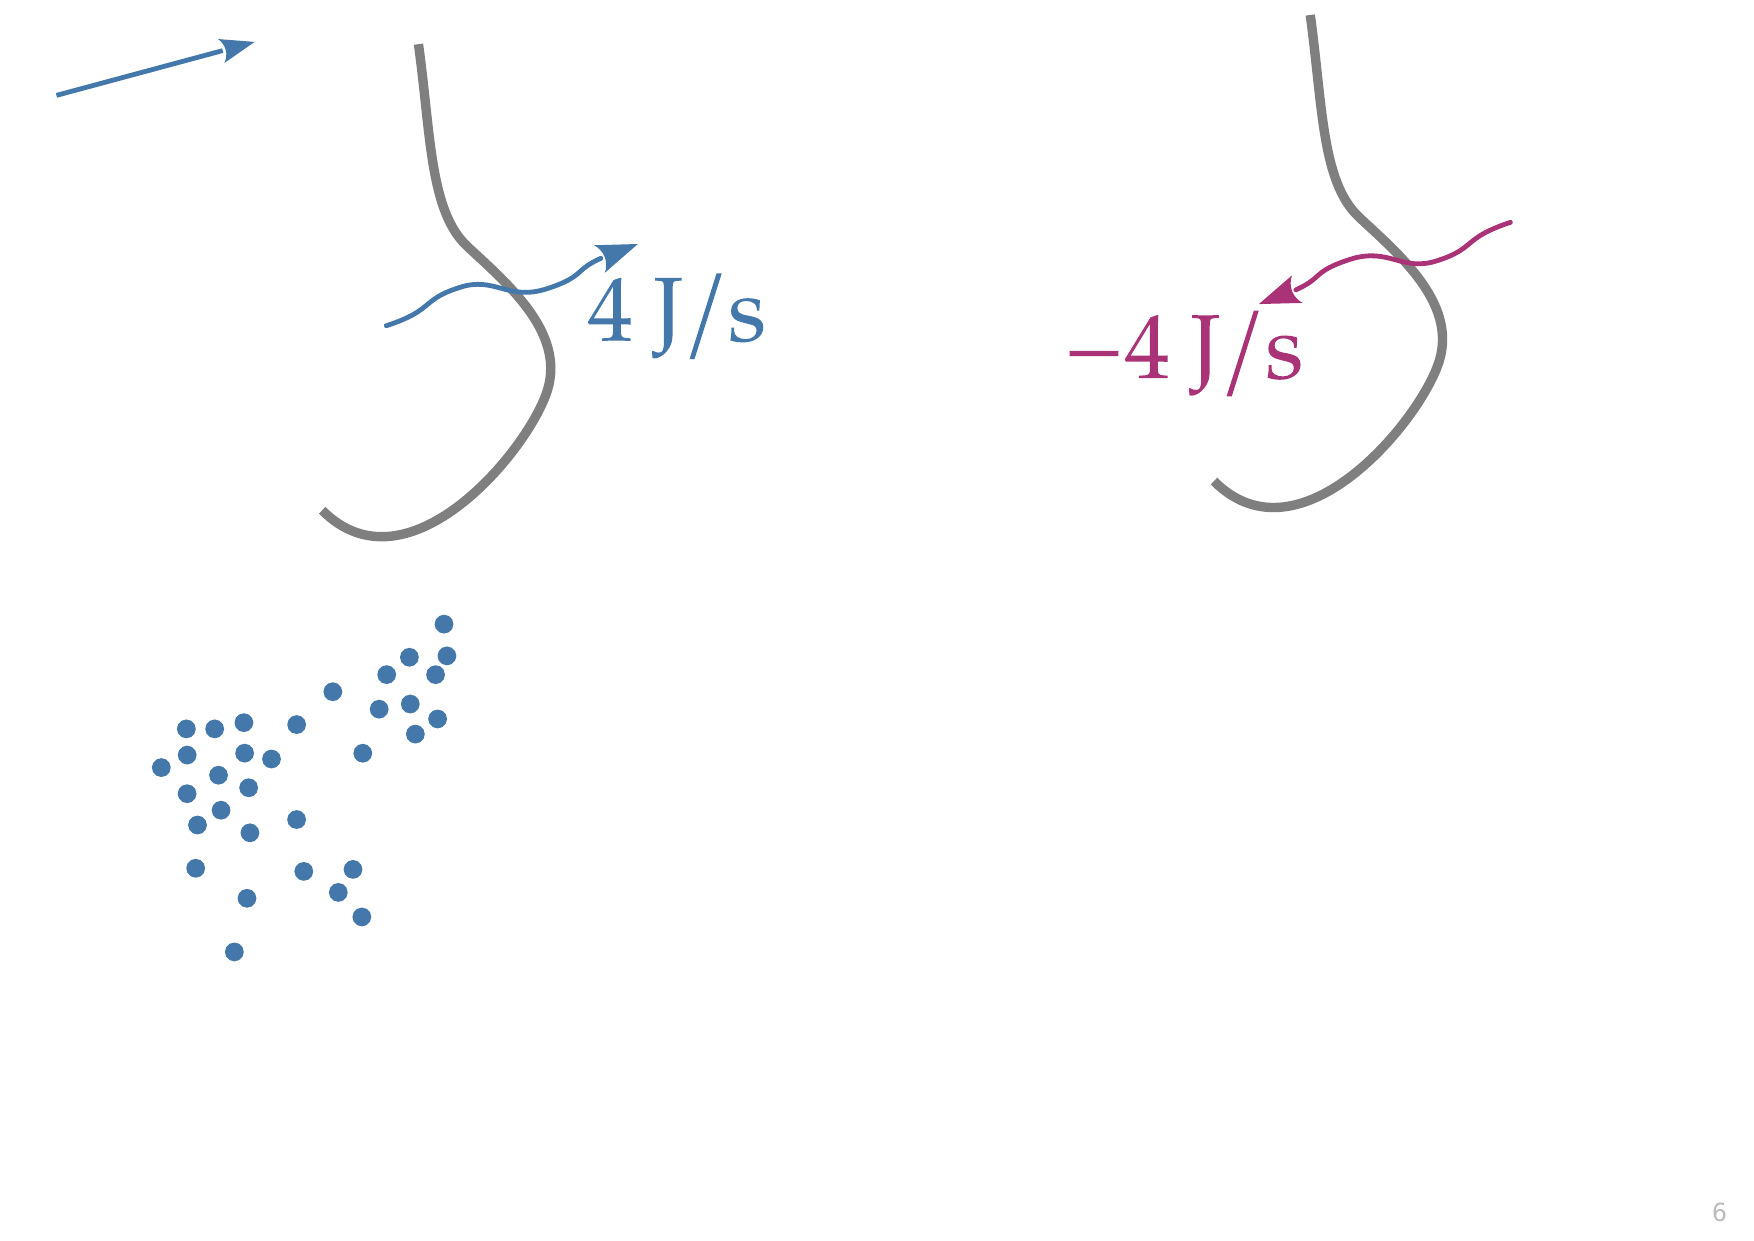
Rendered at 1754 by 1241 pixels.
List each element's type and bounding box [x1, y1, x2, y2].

text_box [209, 765, 228, 785]
text_box [426, 665, 445, 685]
text_box [1188, 315, 1219, 396]
text_box [405, 724, 425, 744]
text_box [237, 888, 257, 908]
text_box [234, 713, 254, 733]
text_box [1069, 350, 1119, 357]
text_box [399, 647, 419, 667]
text_box [205, 719, 225, 739]
text_box [377, 665, 397, 685]
text_box [353, 743, 373, 763]
text_box [262, 749, 281, 769]
text_box [352, 907, 372, 927]
text_box [689, 273, 722, 360]
text_box [186, 858, 206, 878]
text_box [294, 861, 314, 881]
text_box [151, 758, 171, 777]
text_box [235, 743, 255, 763]
text_box [177, 784, 197, 804]
text_box [343, 859, 363, 879]
text_box [1226, 310, 1259, 397]
text_box [400, 694, 420, 714]
text_box [328, 882, 348, 902]
text_box [176, 719, 196, 739]
text_box [1267, 335, 1301, 380]
text_box [437, 646, 457, 666]
text_box [188, 815, 207, 835]
text_box [224, 942, 244, 962]
text_box [369, 699, 389, 719]
text_box [177, 745, 197, 765]
text_box [240, 823, 260, 843]
text_box [587, 277, 631, 341]
text_box [323, 682, 343, 702]
text_box [651, 277, 682, 359]
text_box [730, 298, 764, 343]
text_box [434, 614, 454, 634]
text_box [1124, 315, 1168, 379]
text_box [287, 810, 307, 829]
text_box [239, 778, 259, 798]
text_box [428, 709, 448, 729]
text_box [211, 800, 231, 820]
text_box [287, 715, 307, 734]
